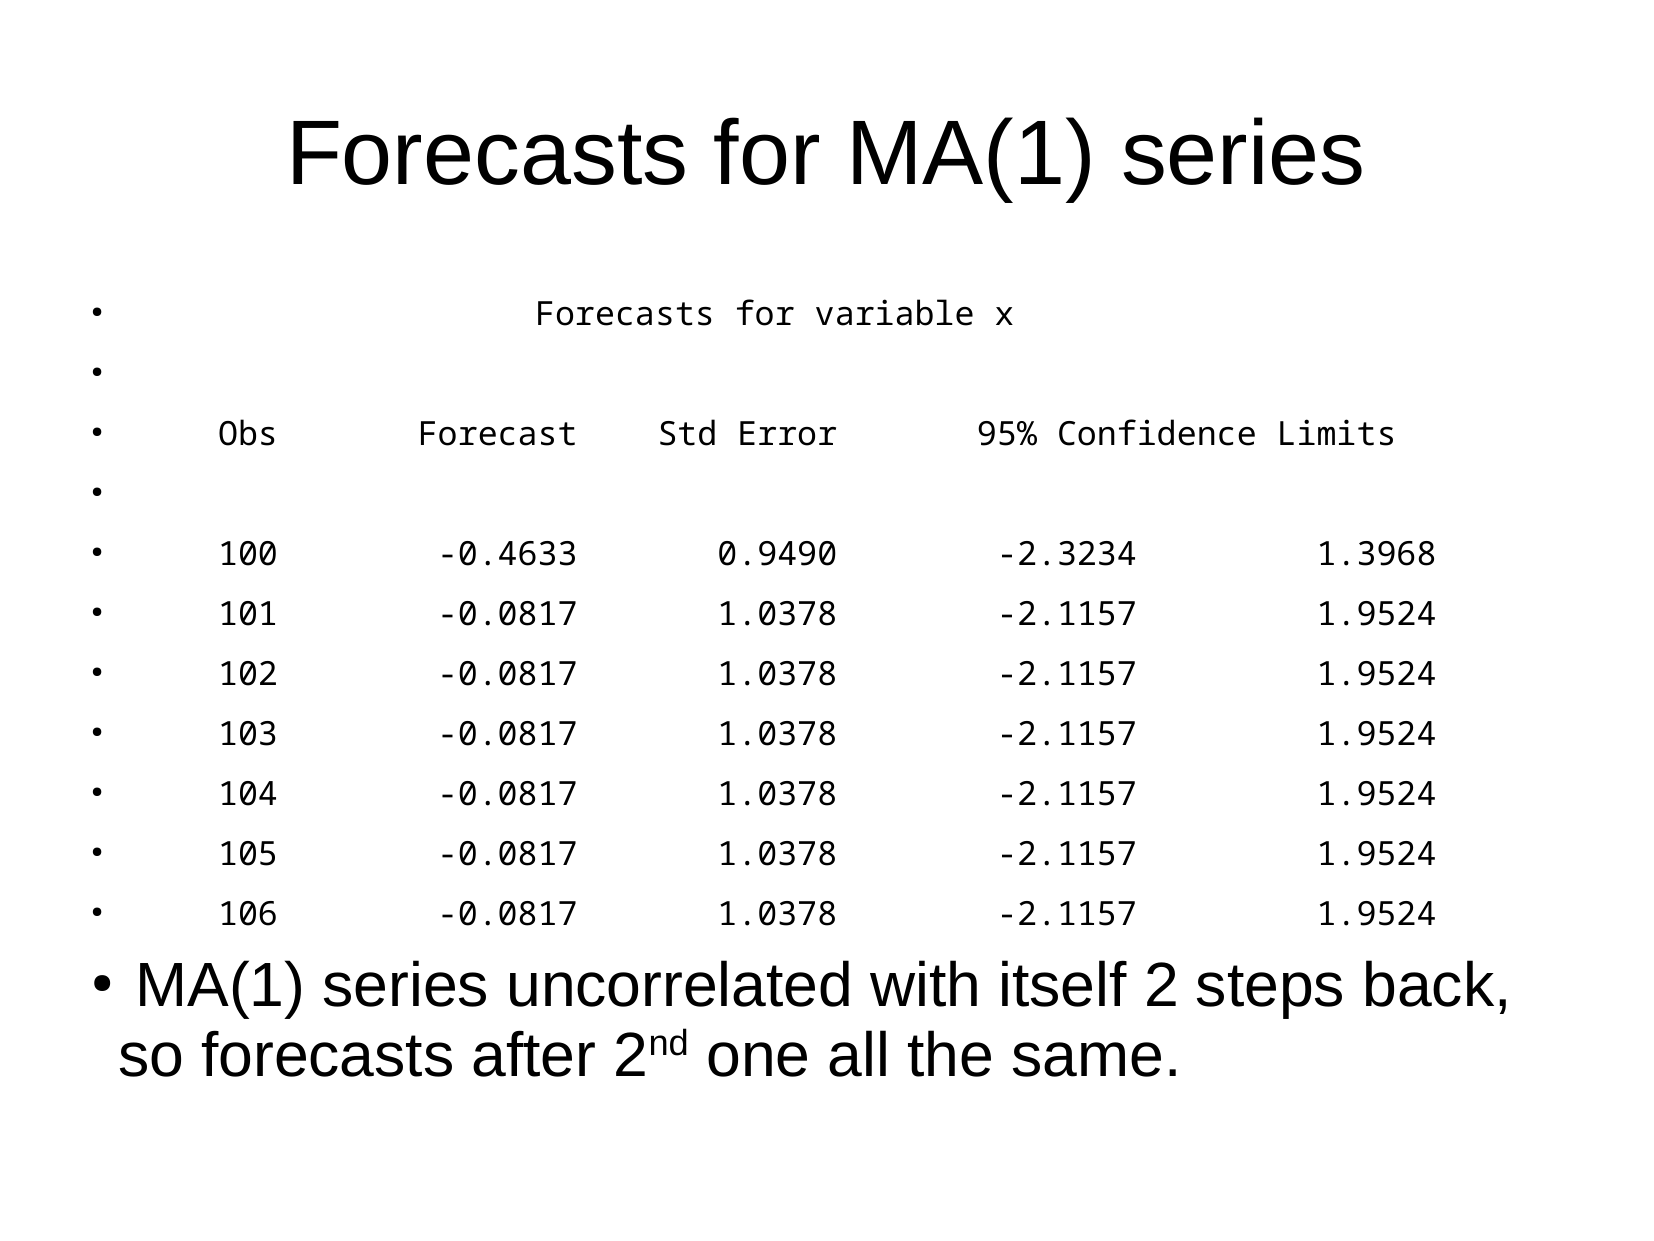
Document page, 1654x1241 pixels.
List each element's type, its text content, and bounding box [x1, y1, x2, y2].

list Forecasts for variable x Obs Forecast Std Error 95% Confidence Limits 100 -0.4633 0.9490 -2.3234 1.3968 101 -0.0817 1.0378 -2.1157 1.9524 102 -0.0817 1.0378 -2.1157 1.9524 103 -0.0817 1.0378 -2.1157 1.9524 104 -0.0817 1.0378 -2.1157 1.9524 105 -0.0817 1.0378 -2.1157 1.9524 106 -0.0817 1.0378 -2.1157 1.9524 MA(1) series uncorrelated with itself 2 steps back, so forecasts after 2nd one all the same. [82, 290, 1571, 1109]
title Forecasts for MA(1) series [82, 56, 1571, 250]
